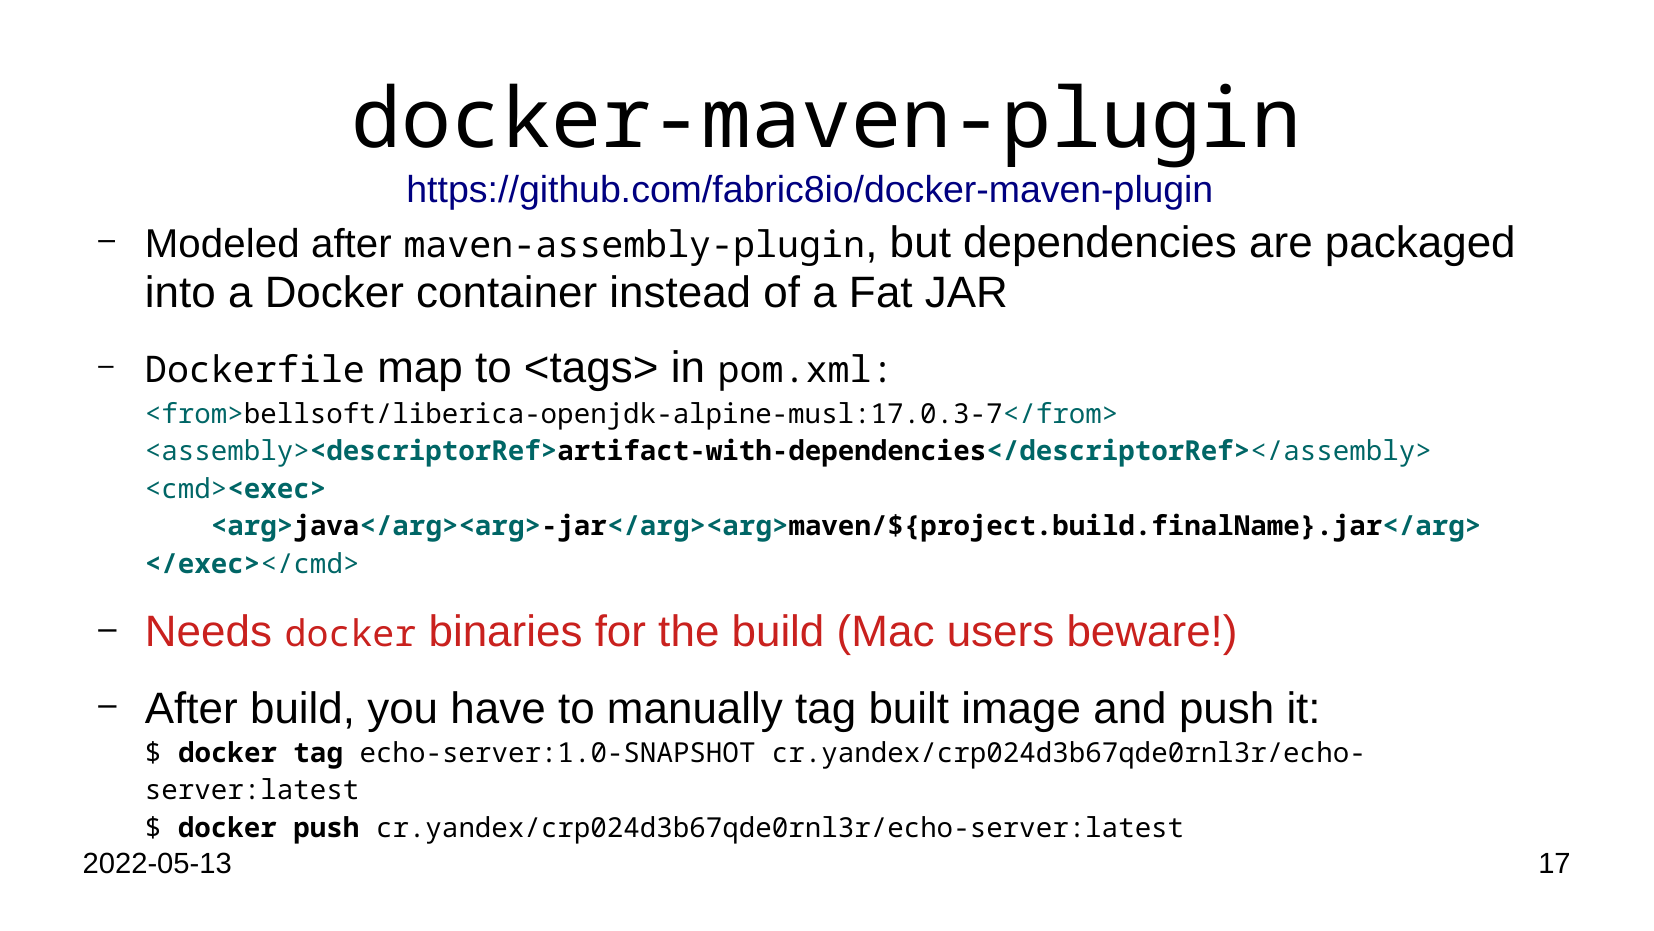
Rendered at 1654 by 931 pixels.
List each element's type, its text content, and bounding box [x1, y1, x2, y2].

text_box https://github.com/fabric8io/docker-maven-plugin [391, 160, 1229, 218]
list Modeled after maven-assembly-plugin, but dependencies are packaged into a Docker container instead of a Fat JAR Dockerfile map to <tags> in pom.xml: <from>bellsoft/liberica-openjdk-alpine-musl:17.0.3-7</from> <assembly><descriptorRef>artifact-with-dependencies</descriptorRef></assembly> <cmd><exec> <arg>java</arg><arg>-jar</arg><arg>maven/${project.build.finalName}.jar</arg> </exec></cmd> Needs docker binaries for the build (Mac users beware!) After build, you have to manually tag built image and push it: $ docker tag echo-server:1.0-SNAPSHOT cr.yandex/crp024d3b67qde0rnl3r/echo-server:latest $ docker push cr.yandex/crp024d3b67qde0rnl3r/echo-server:latest [82, 217, 1571, 851]
title docker-maven-plugin [82, 37, 1571, 193]
